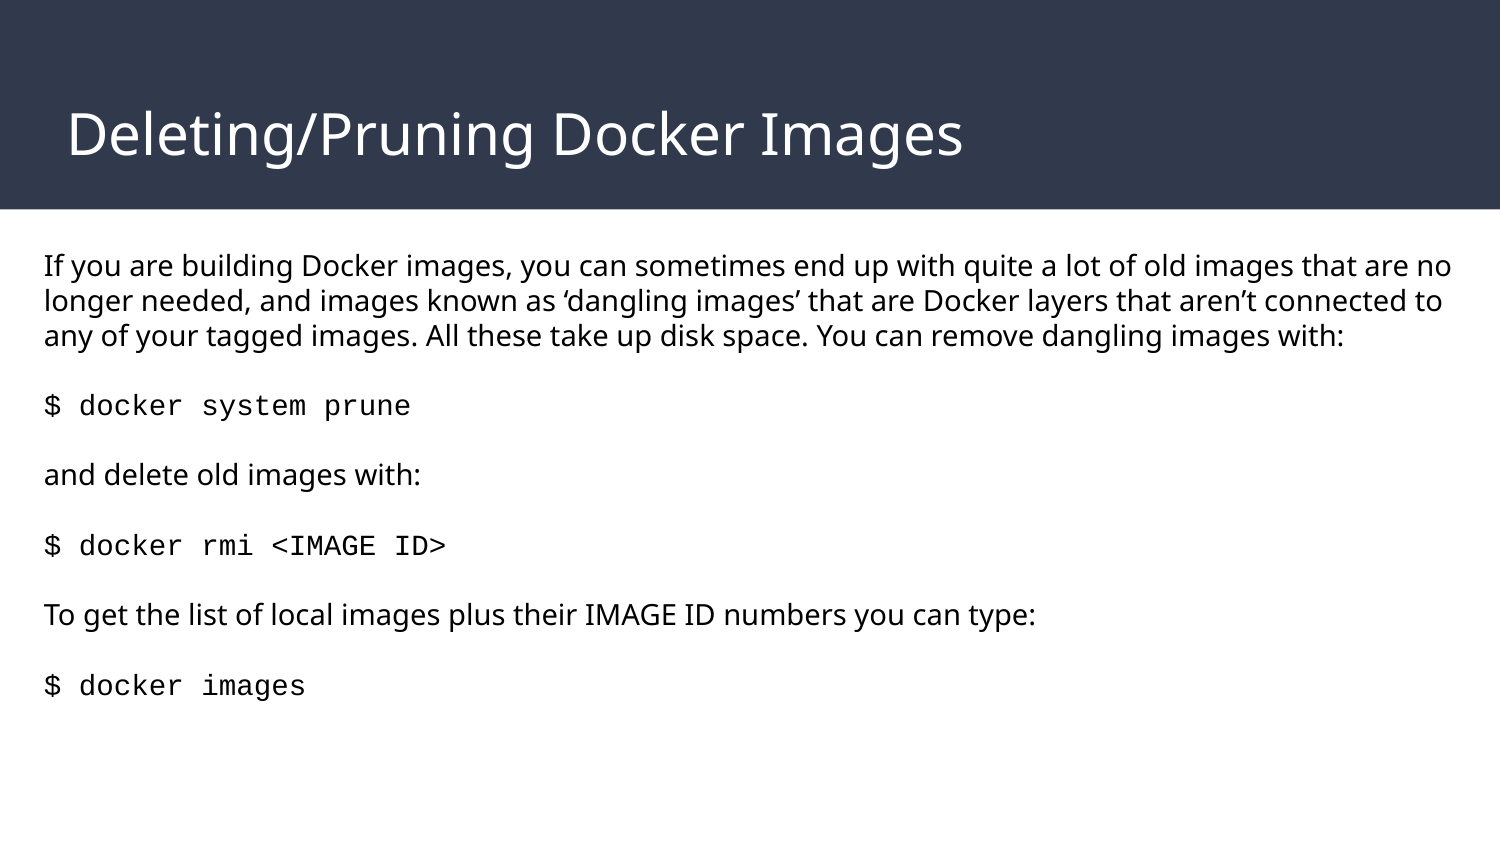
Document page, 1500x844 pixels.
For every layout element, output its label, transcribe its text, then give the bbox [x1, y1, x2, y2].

text_box If you are building Docker images, you can sometimes end up with quite a lot of old images that are no longer needed, and images known as ‘dangling images’ that are Docker layers that aren’t connected to any of your tagged images. All these take up disk space. You can remove dangling images with: $ docker system prune and delete old images with: $ docker rmi <IMAGE ID> To get the list of local images plus their IMAGE ID numbers you can type: $ docker images [28, 231, 1474, 825]
title Deleting/Pruning Docker Images [51, 82, 1449, 185]
